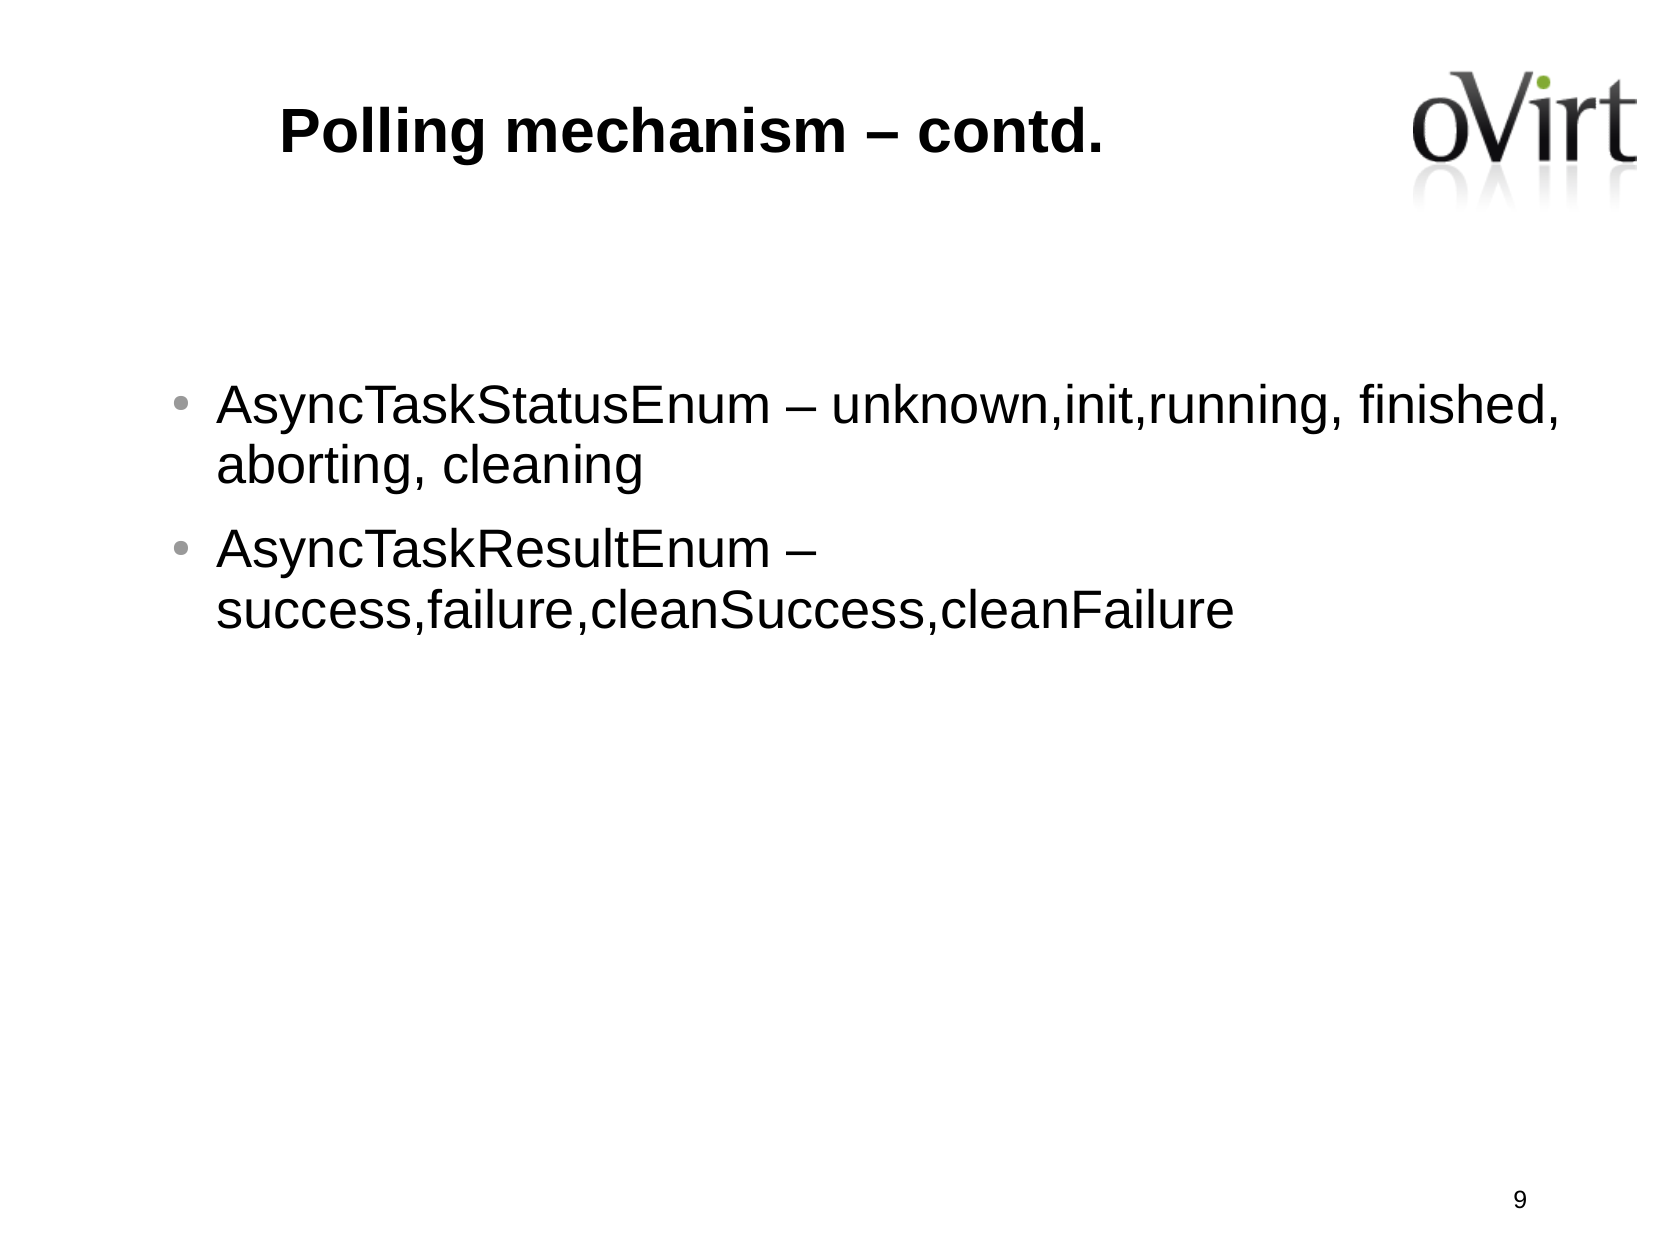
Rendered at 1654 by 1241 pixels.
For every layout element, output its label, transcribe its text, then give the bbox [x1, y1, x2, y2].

picture [1413, 63, 1637, 212]
list AsyncTaskStatusEnum – unknown,init,running, finished, aborting, cleaning AsyncTaskResultEnum – success,failure,cleanSuccess,cleanFailure [82, 290, 1571, 1010]
title Polling mechanism – contd. [82, 37, 1303, 226]
